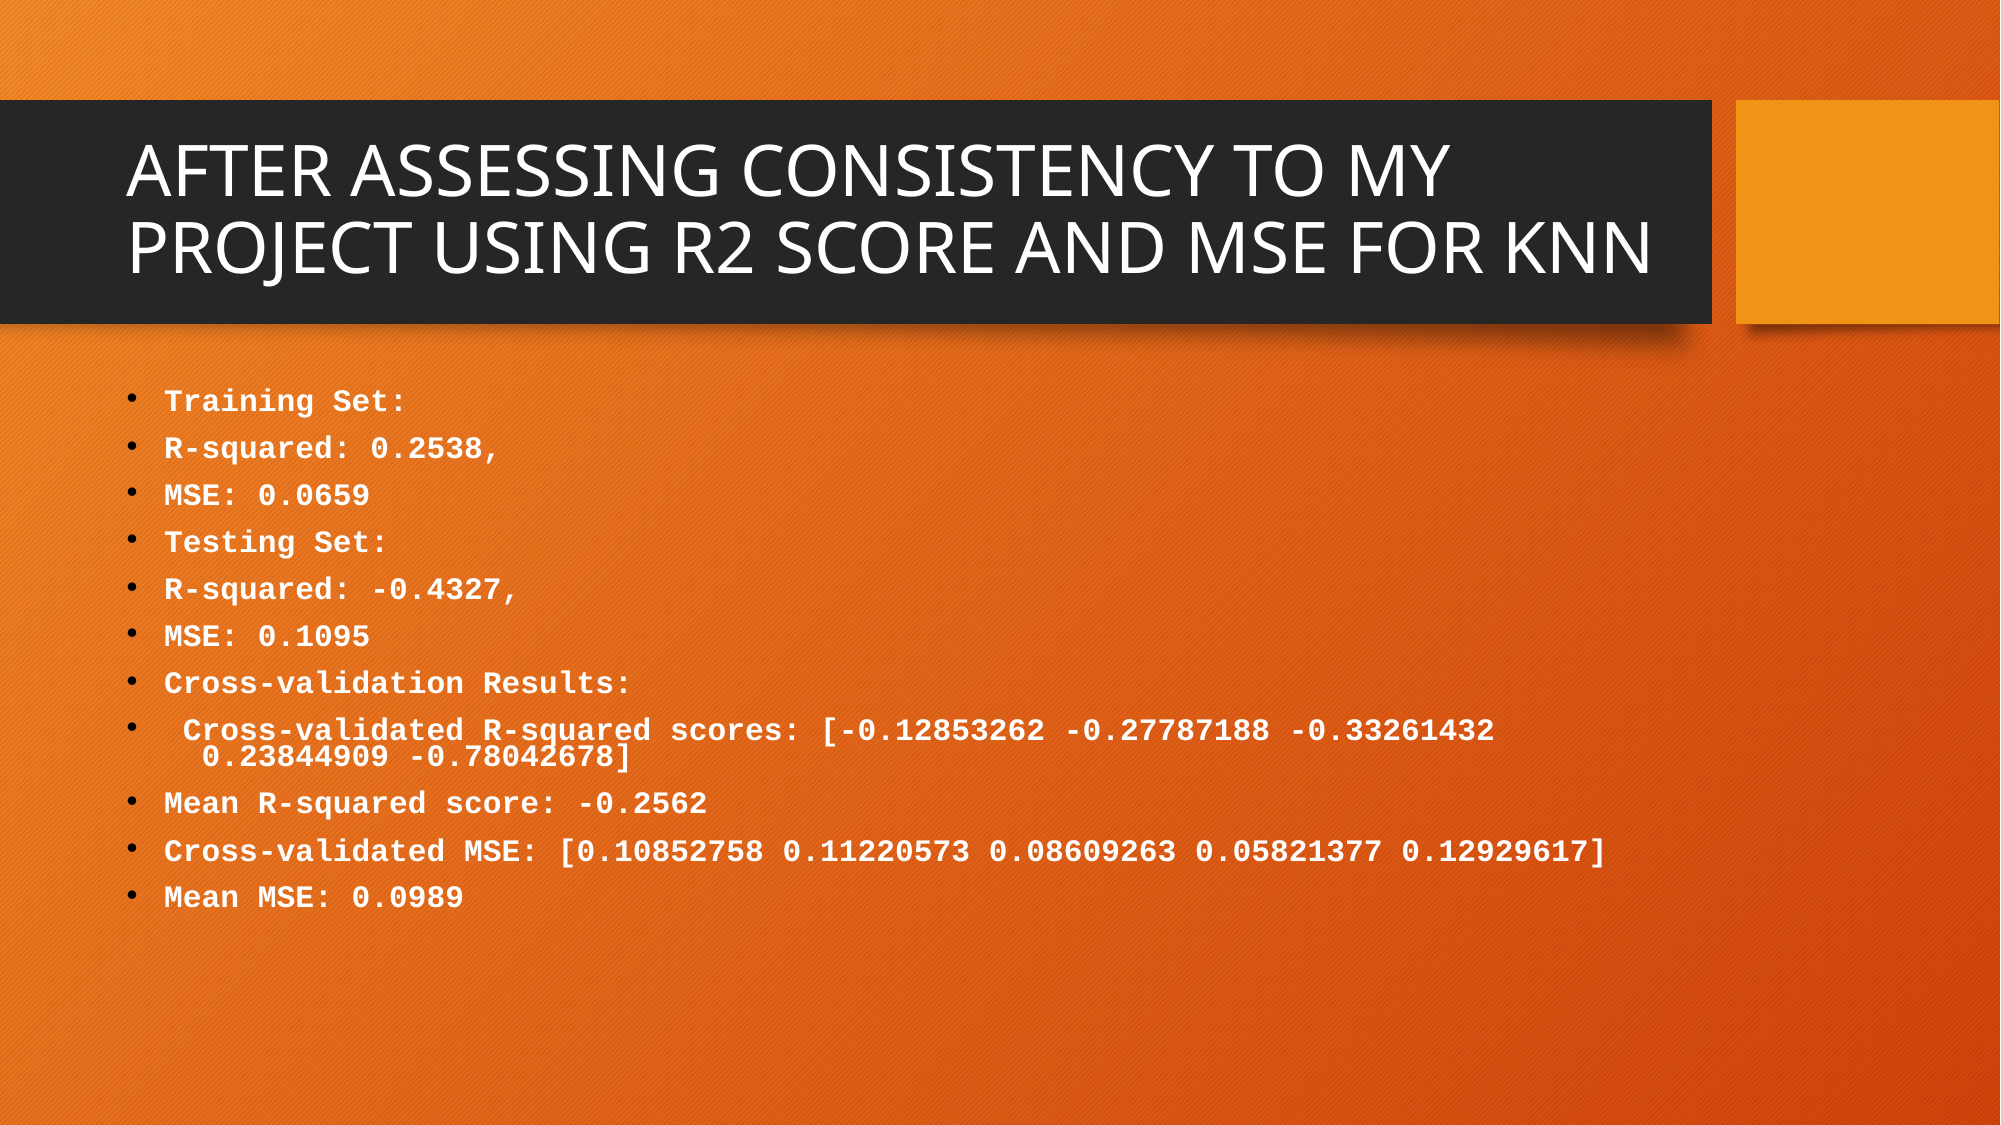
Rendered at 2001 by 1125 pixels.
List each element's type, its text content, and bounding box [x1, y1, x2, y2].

title AFTER ASSESSING CONSISTENCY TO MY PROJECT USING R2 SCORE AND MSE FOR KNN [111, 123, 1689, 301]
list Training Set: R-squared: 0.2538, MSE: 0.0659 Testing Set: R-squared: -0.4327, MSE: 0.1095 Cross-validation Results: Cross-validated R-squared scores: [-0.12853262 -0.27787188 -0.33261432 0.23844909 -0.78042678] Mean R-squared score: -0.2562 Cross-validated MSE: [0.10852758 0.11220573 0.08609263 0.05821377 0.12929617] Mean MSE: 0.0989 [111, 383, 1689, 974]
